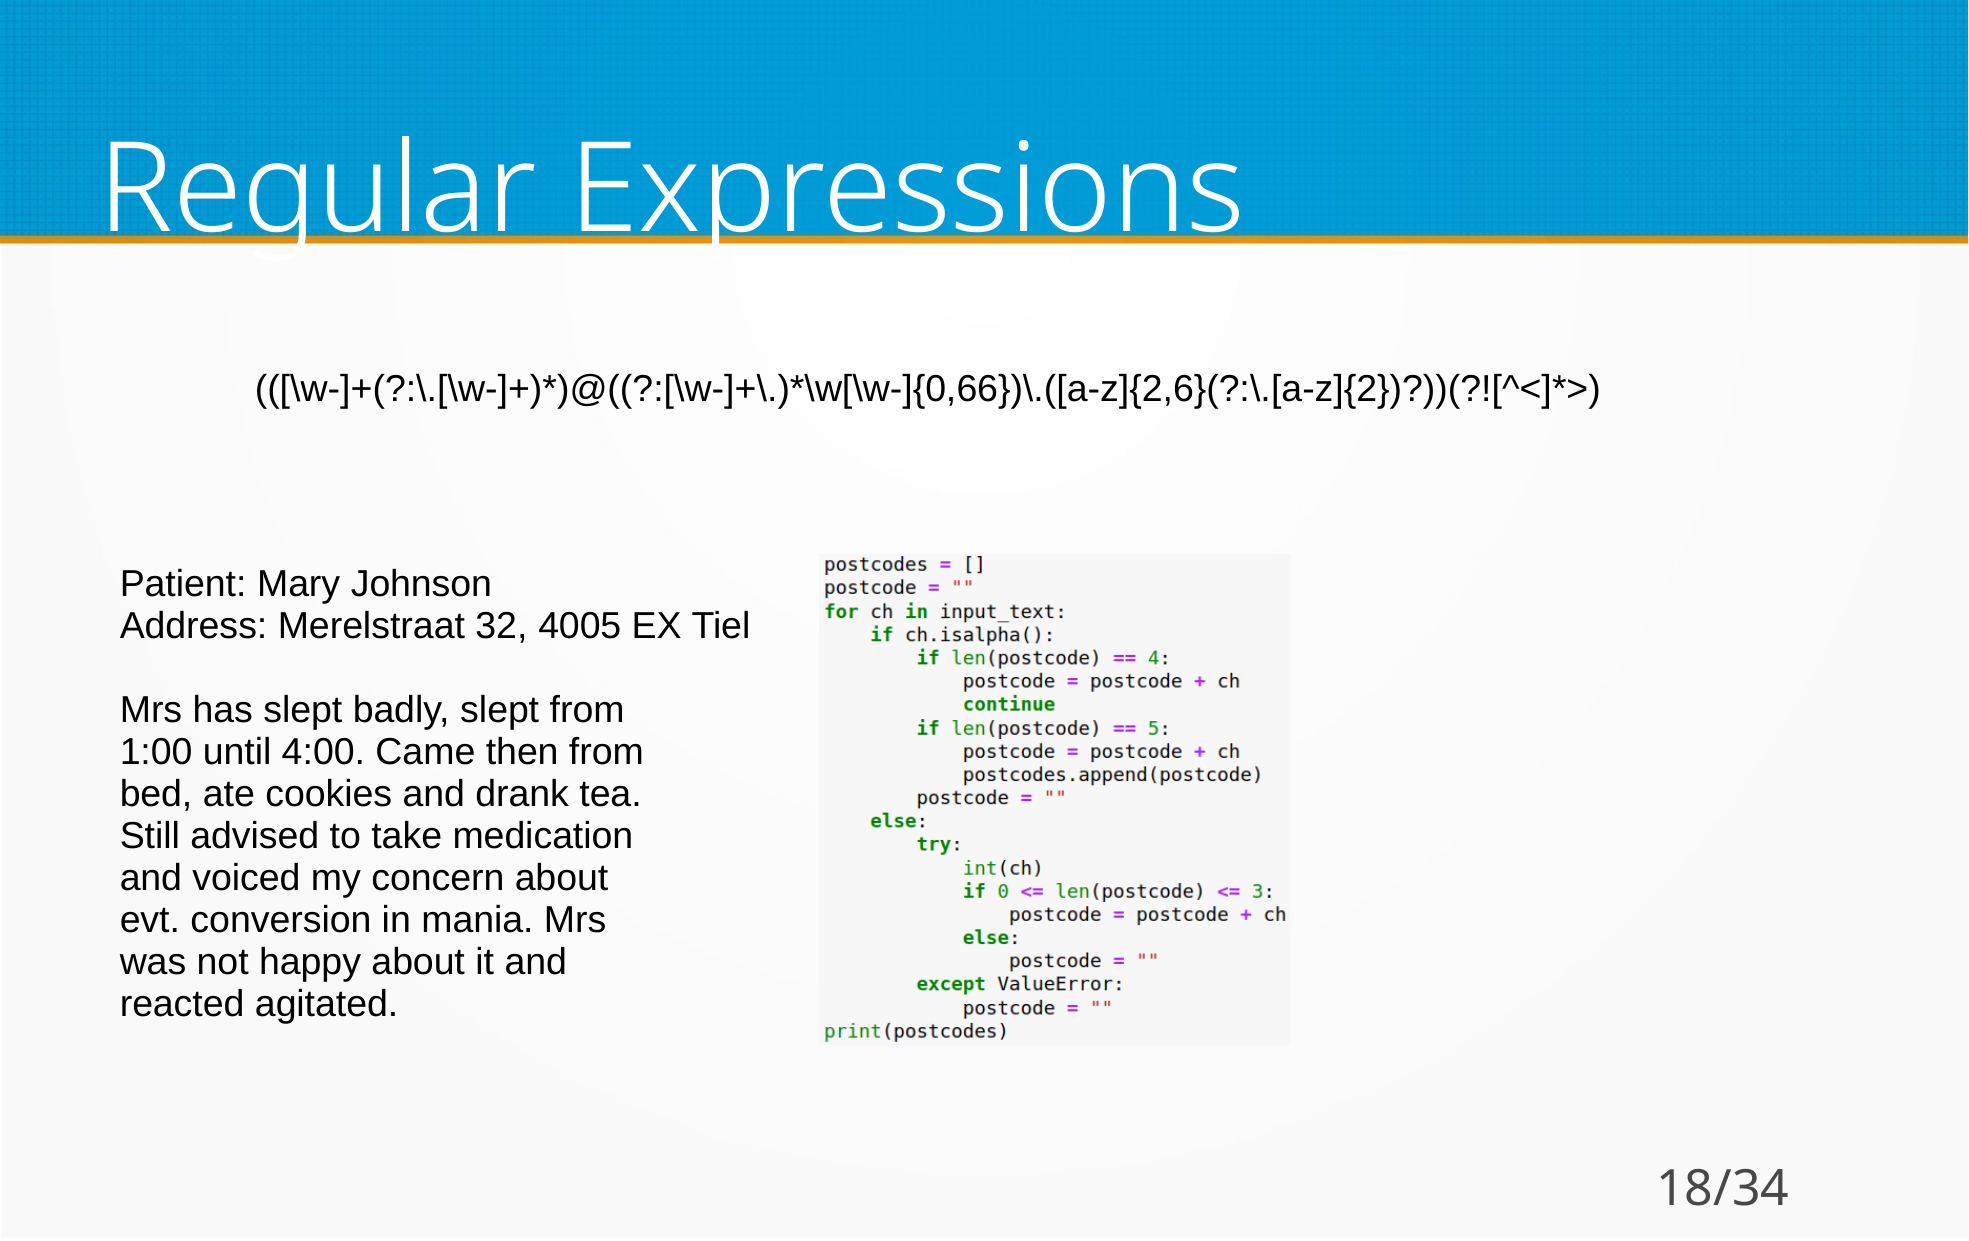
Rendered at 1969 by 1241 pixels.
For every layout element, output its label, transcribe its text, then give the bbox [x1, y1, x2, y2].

title Regular Expressions [98, 49, 1870, 257]
text_box (([\w-]+(?:\.[\w-]+)*)@((?:[\w-]+\.)*\w[\w-]{0,66})\.([a-z]{2,6}(?:\.[a-z]{2})?))(?![^<]*>) [240, 360, 1771, 459]
text_box Patient: Mary Johnson Address: Merelstraat 32, 4005 EX Tiel Mrs has slept badly, slept from 1:00 until 4:00. Came then from bed, ate cookies and drank tea. Still advised to take medication and voiced my concern about evt. conversion in mania. Mrs was not happy about it and reacted agitated. [105, 555, 819, 1032]
picture [0, 233, 1969, 1241]
